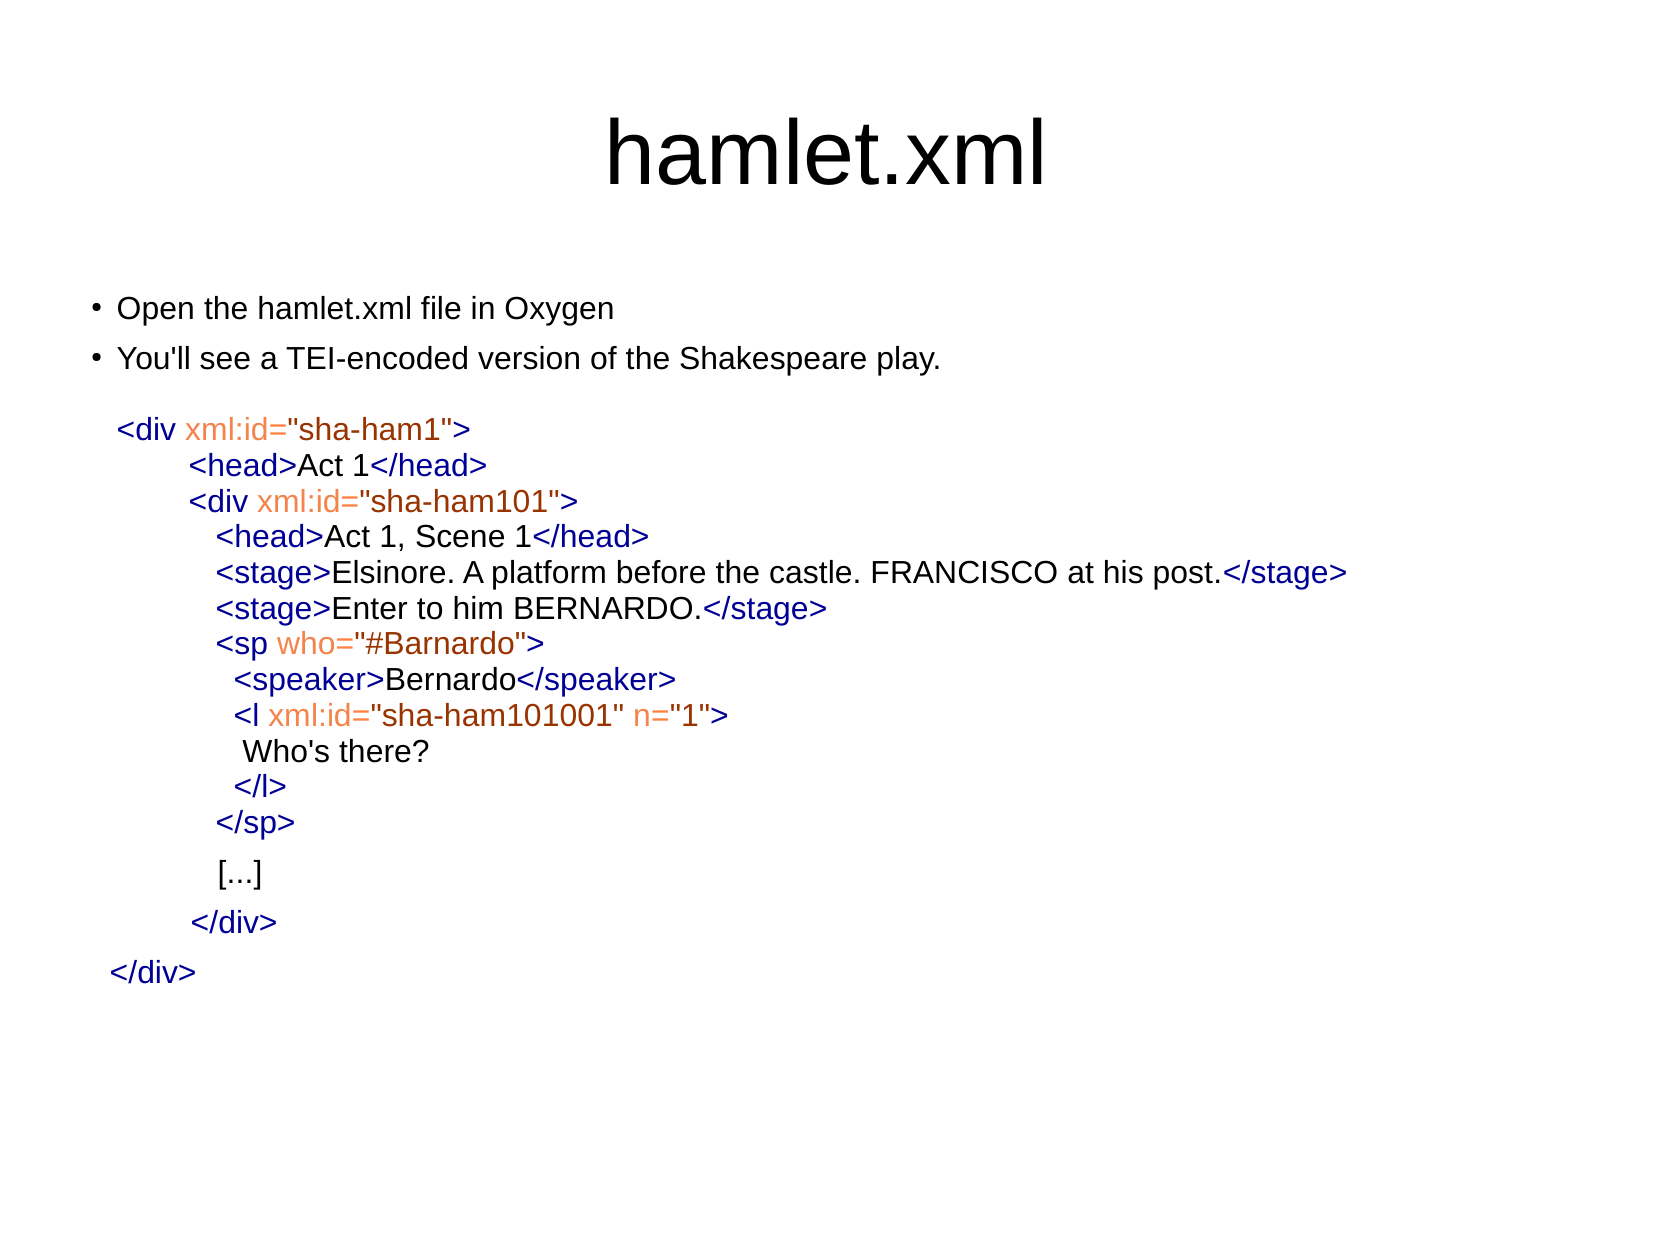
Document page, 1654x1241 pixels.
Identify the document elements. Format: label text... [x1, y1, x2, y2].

title hamlet.xml [82, 49, 1571, 257]
list Open the hamlet.xml file in Oxygen You'll see a TEI-encoded version of the Shakespeare play. <div xml:id="sha-ham1"> <head>Act 1</head> <div xml:id="sha-ham101"> <head>Act 1, Scene 1</head> <stage>Elsinore. A platform before the castle. FRANCISCO at his post.</stage> <stage>Enter to him BERNARDO.</stage> <sp who="#Barnardo"> <speaker>Bernardo</speaker> <l xml:id="sha-ham101001" n="1"> Who's there? </l> </sp> [...] </div> </div> [82, 290, 1571, 1010]
